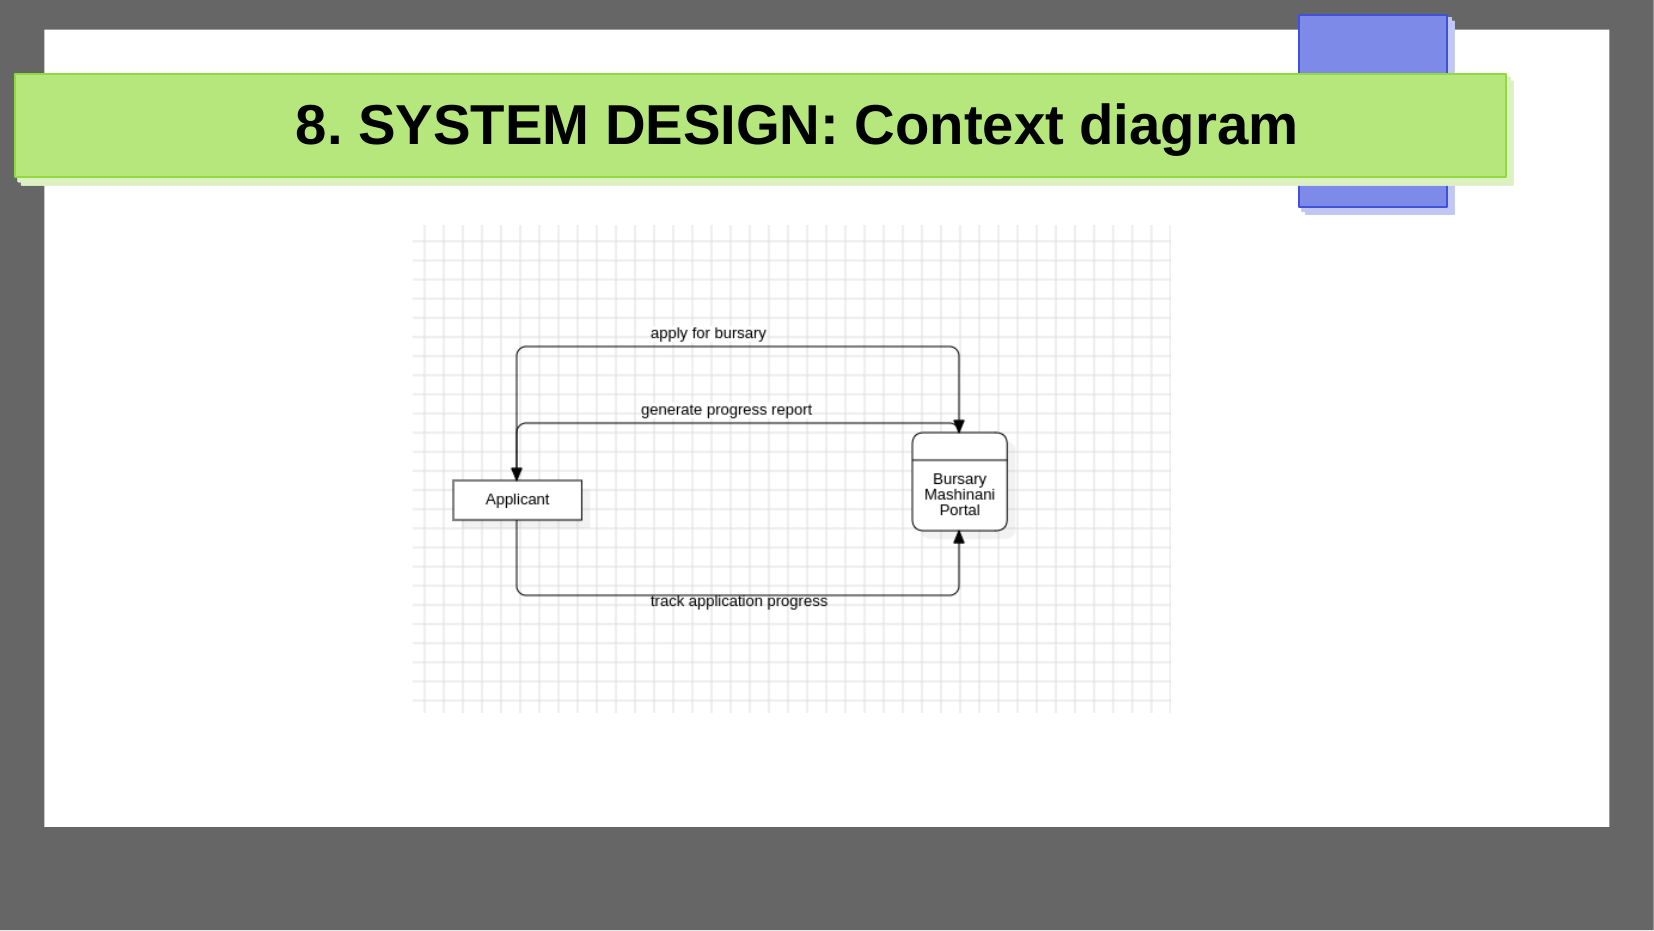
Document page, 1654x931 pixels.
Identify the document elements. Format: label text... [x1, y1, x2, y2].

title 8. SYSTEM DESIGN: Context diagram [88, 73, 1506, 178]
picture [412, 225, 1171, 713]
